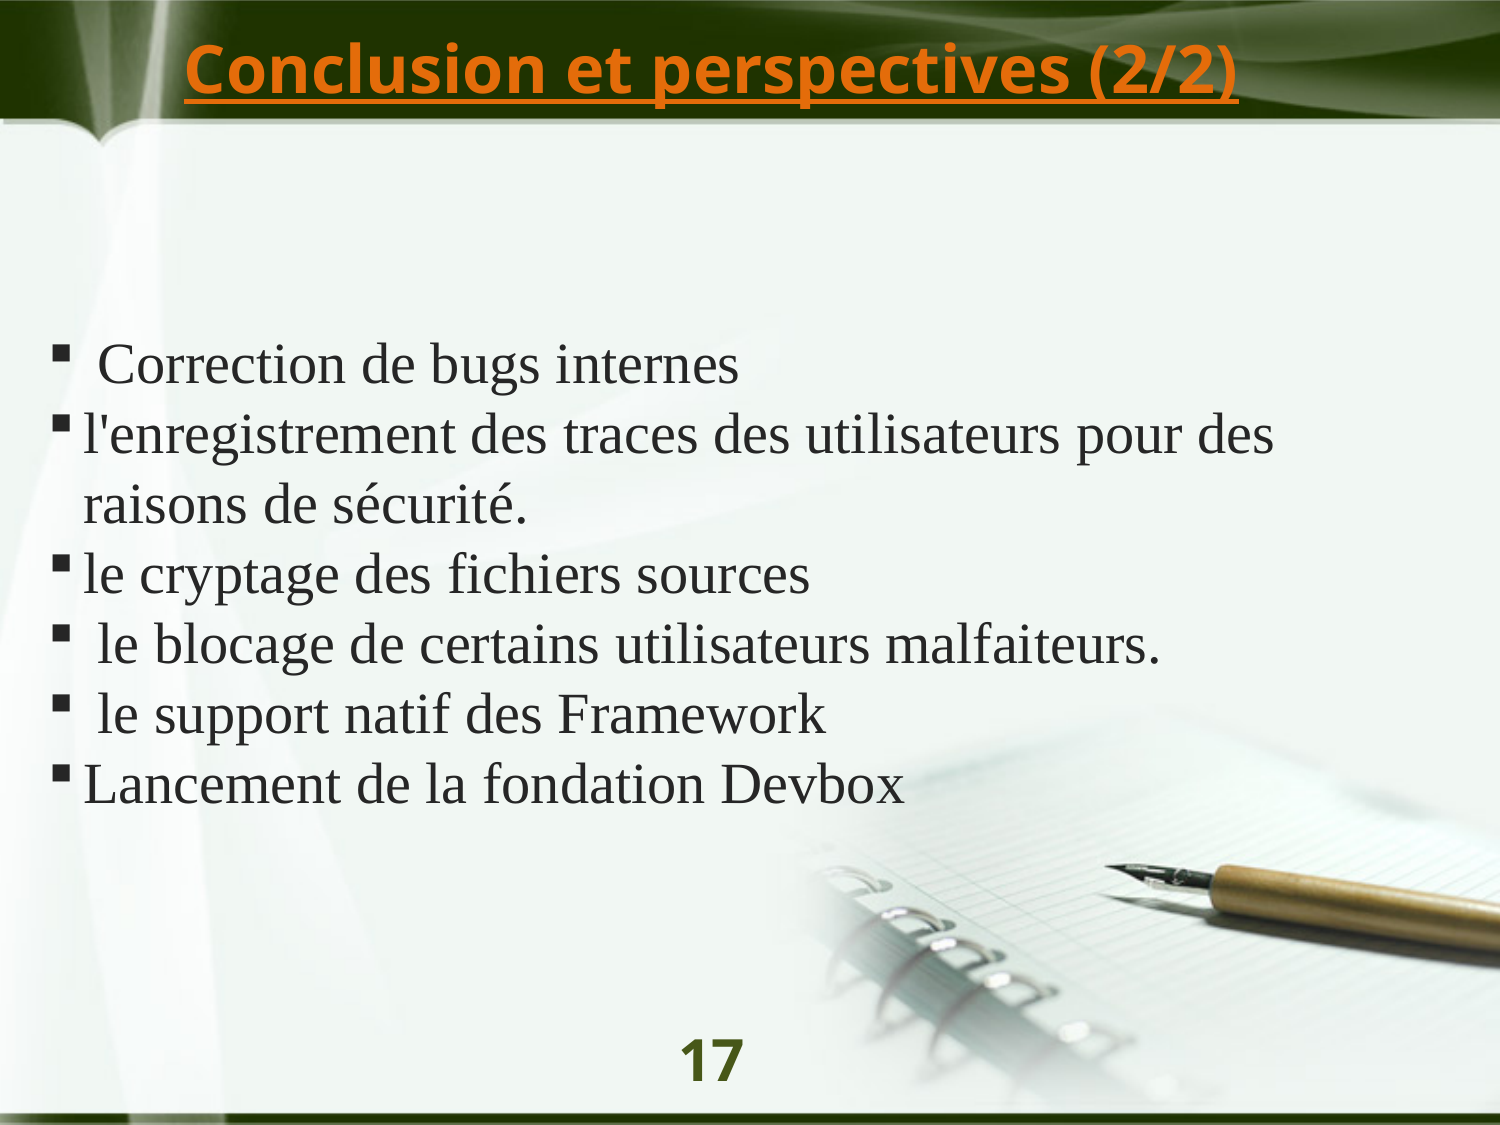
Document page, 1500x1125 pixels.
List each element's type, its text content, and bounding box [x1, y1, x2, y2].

text_box Correction de bugs internes l'enregistrement des traces des utilisateurs pour des raisons de sécurité. le cryptage des fichiers sources le blocage de certains utilisateurs malfaiteurs. le support natif des Framework Lancement de la fondation Devbox [33, 317, 1466, 903]
text_box 17 [551, 1015, 871, 1065]
text_box Conclusion et perspectives (2/2) [88, 19, 1334, 115]
picture [0, 0, 1500, 1125]
